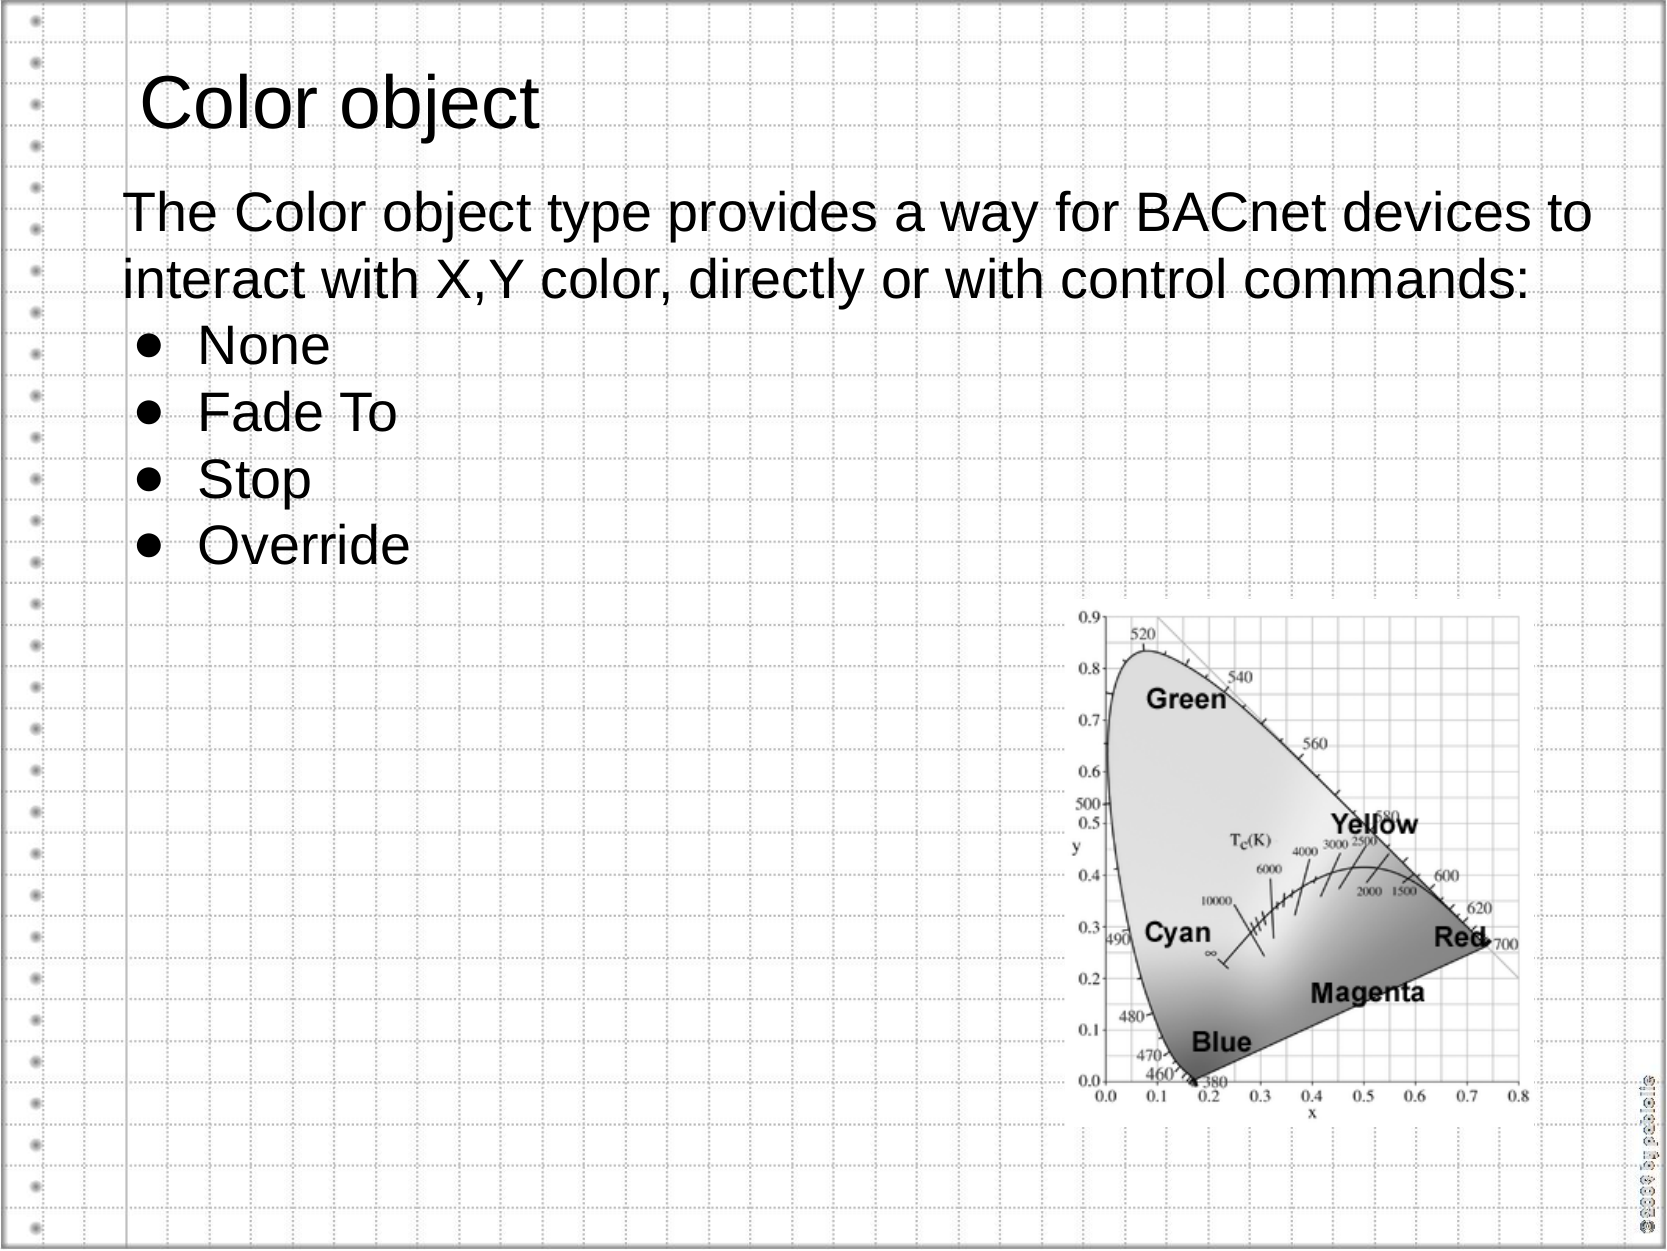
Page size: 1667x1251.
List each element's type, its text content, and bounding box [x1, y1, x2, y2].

title Color object [133, 47, 1630, 170]
list The Color object type provides a way for BACnet devices to interact with X,Y color, directly or with control commands: None Fade To Stop Override [116, 169, 1615, 1196]
picture [0, 0, 1667, 1250]
